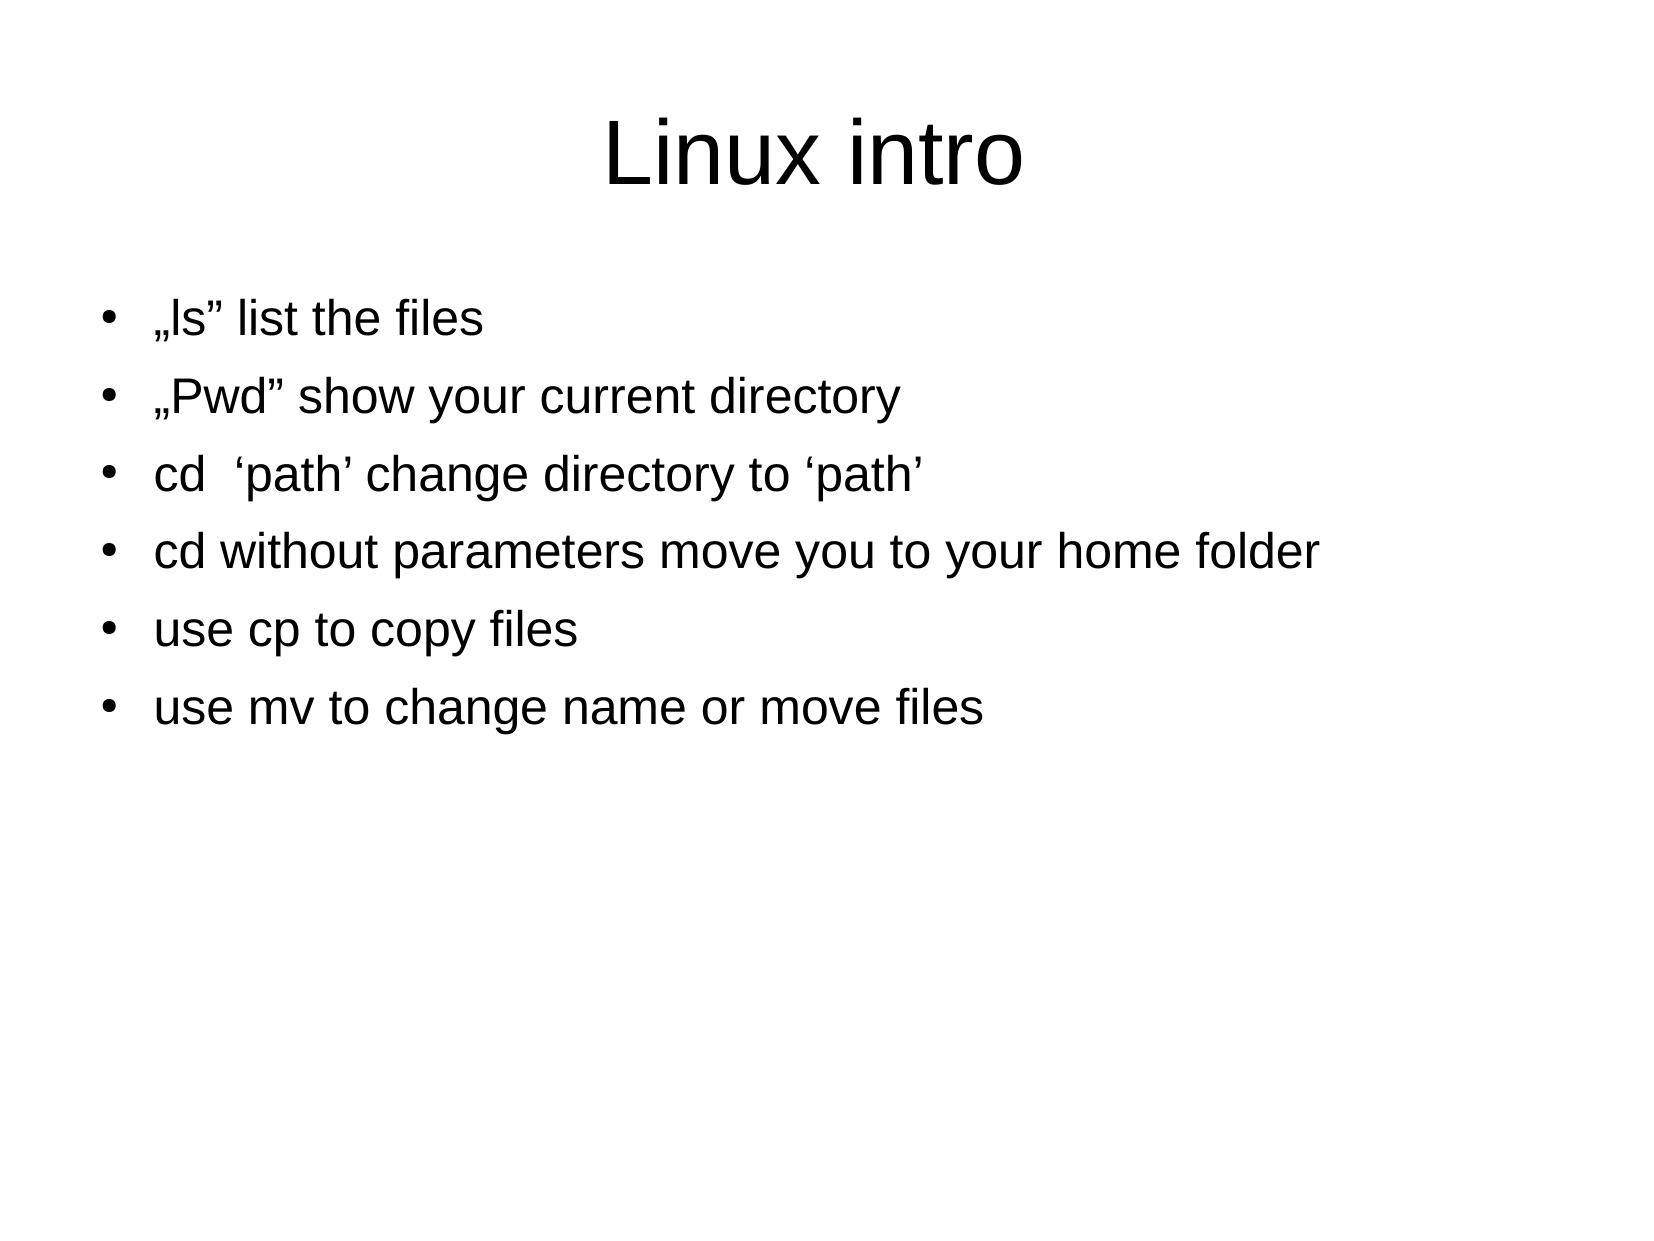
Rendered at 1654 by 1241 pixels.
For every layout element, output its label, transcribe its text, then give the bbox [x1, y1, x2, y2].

title Linux intro [82, 49, 1571, 257]
list „ls” list the files „Pwd” show your current directory cd ‘path’ change directory to ‘path’ cd without parameters move you to your home folder use cp to copy files use mv to change name or move files [82, 290, 1571, 1010]
